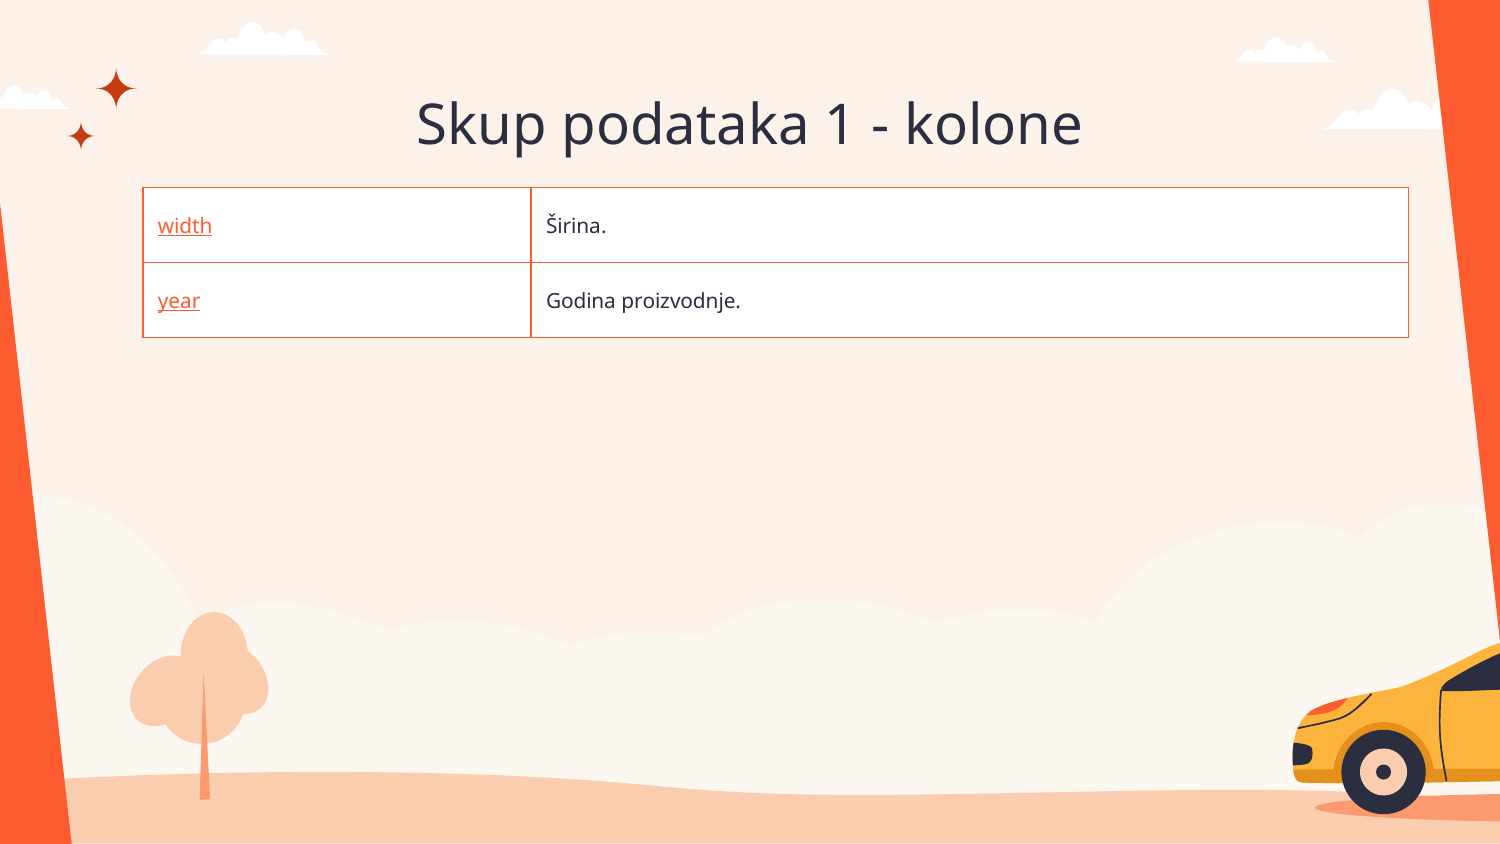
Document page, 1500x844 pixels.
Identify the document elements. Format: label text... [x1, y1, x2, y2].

table_cell Godina proizvodnje. [532, 263, 1408, 337]
table_header Širina. [532, 188, 1408, 262]
table_cell year [144, 263, 530, 337]
table_header width [144, 188, 530, 262]
title Skup podataka 1 - kolone [118, 72, 1382, 167]
